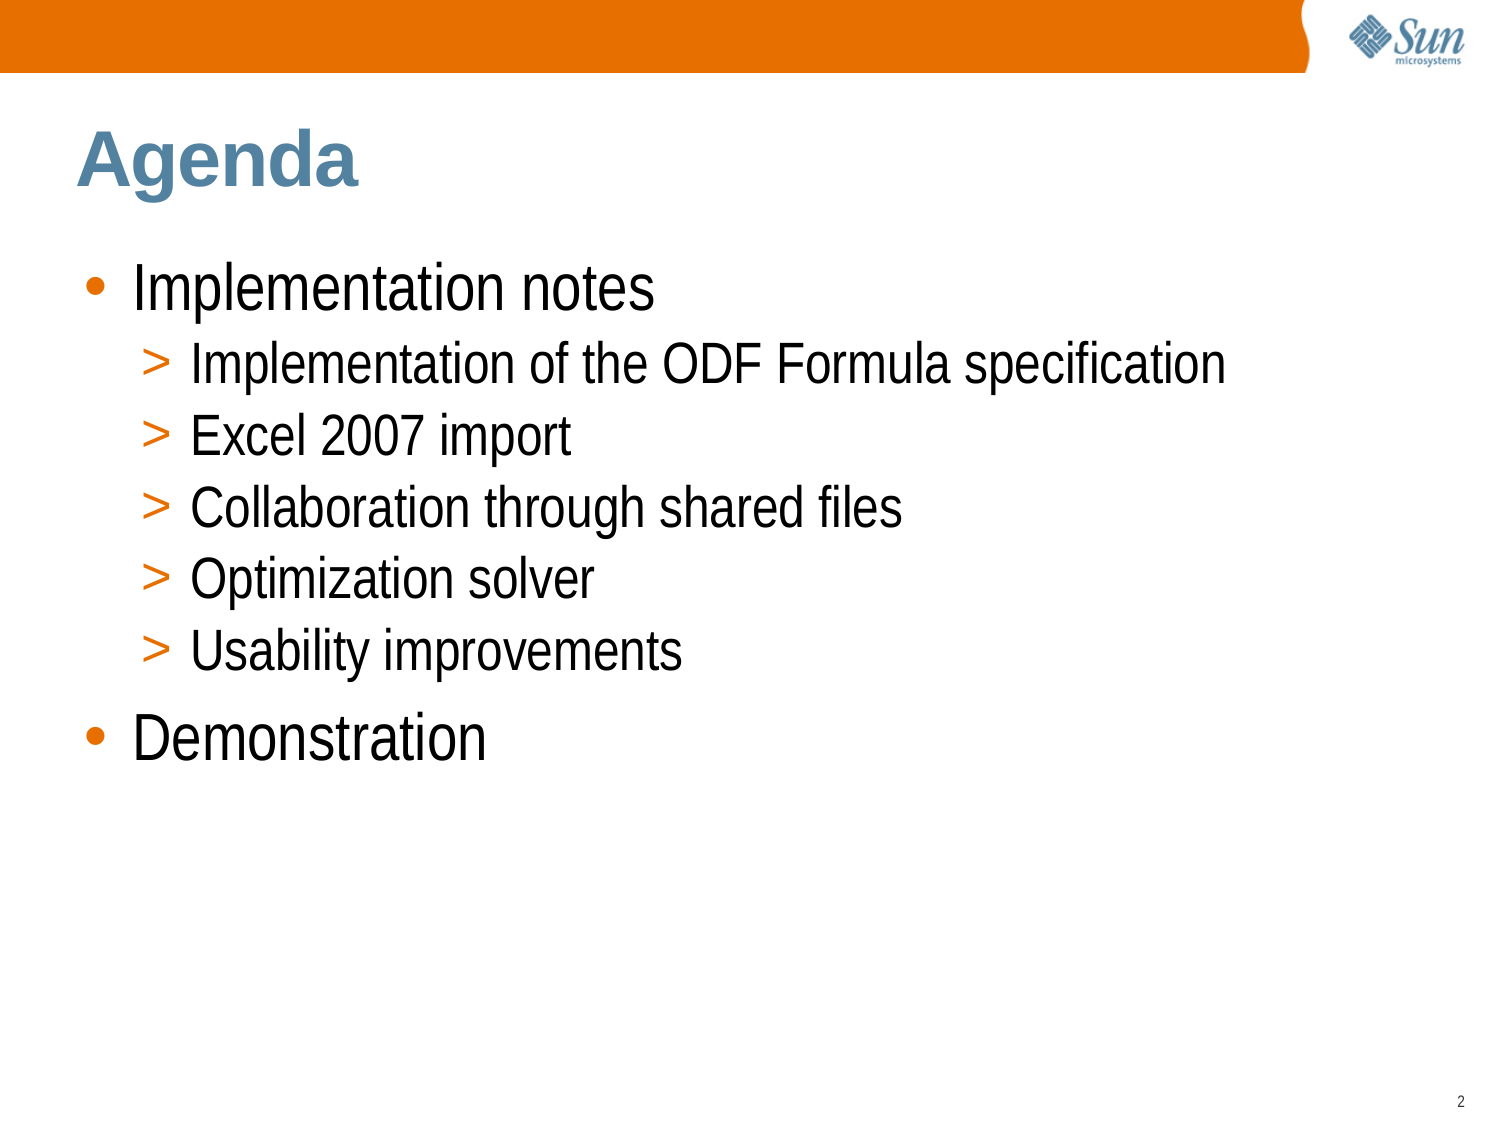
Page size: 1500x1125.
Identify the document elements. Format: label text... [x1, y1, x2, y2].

title Agenda [75, 123, 1437, 227]
picture [0, 0, 1500, 73]
list Implementation notes Implementation of the ODF Formula specification Excel 2007 import Collaboration through shared files Optimization solver Usability improvements Demonstration [64, 258, 1401, 1062]
